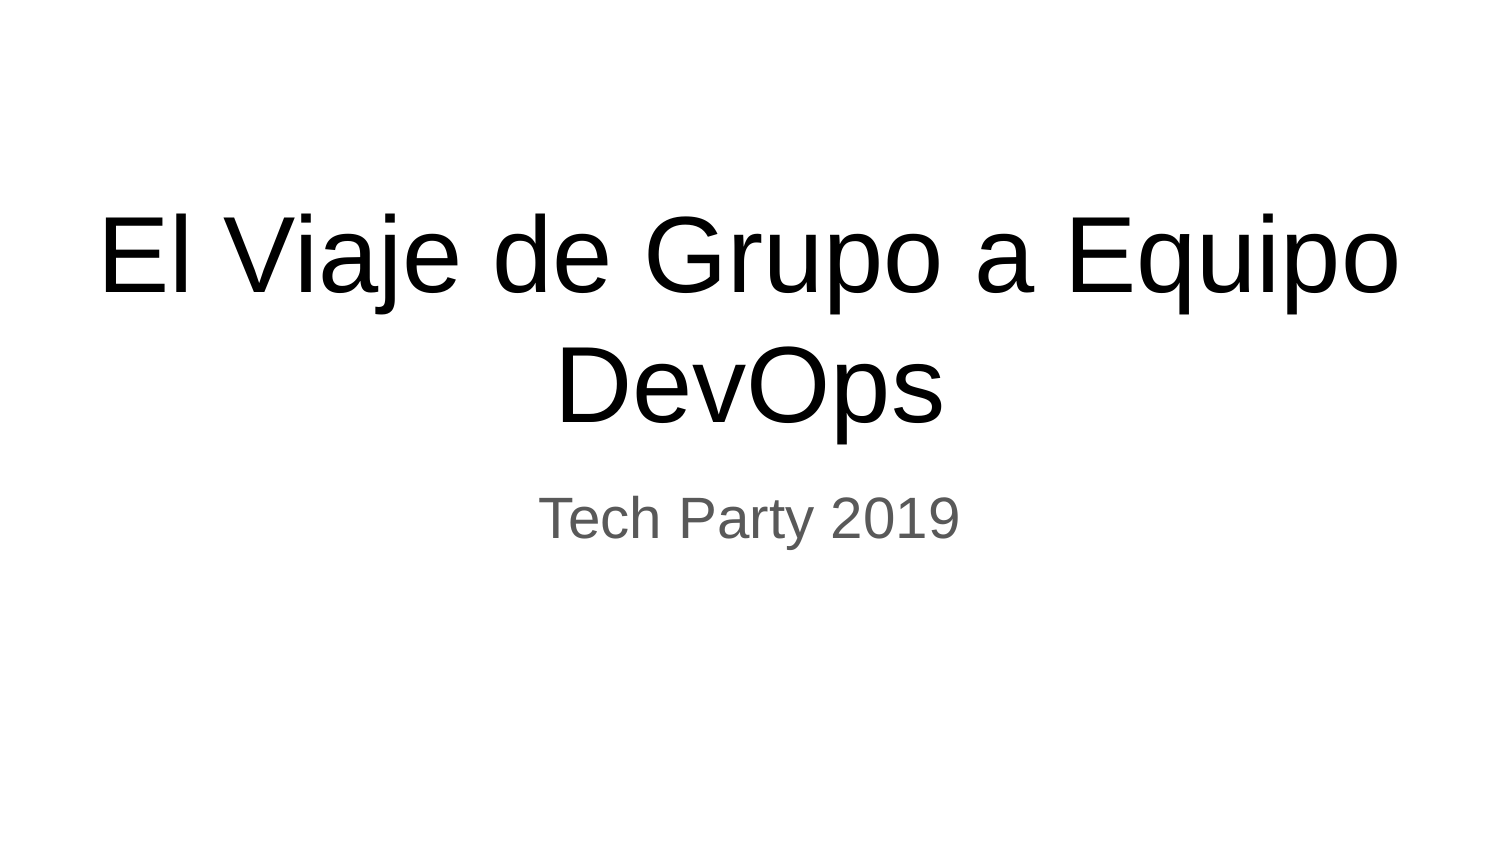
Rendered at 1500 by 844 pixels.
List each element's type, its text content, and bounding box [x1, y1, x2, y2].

title El Viaje de Grupo a Equipo DevOps [51, 122, 1449, 459]
subtitle Tech Party 2019 [51, 464, 1449, 595]
